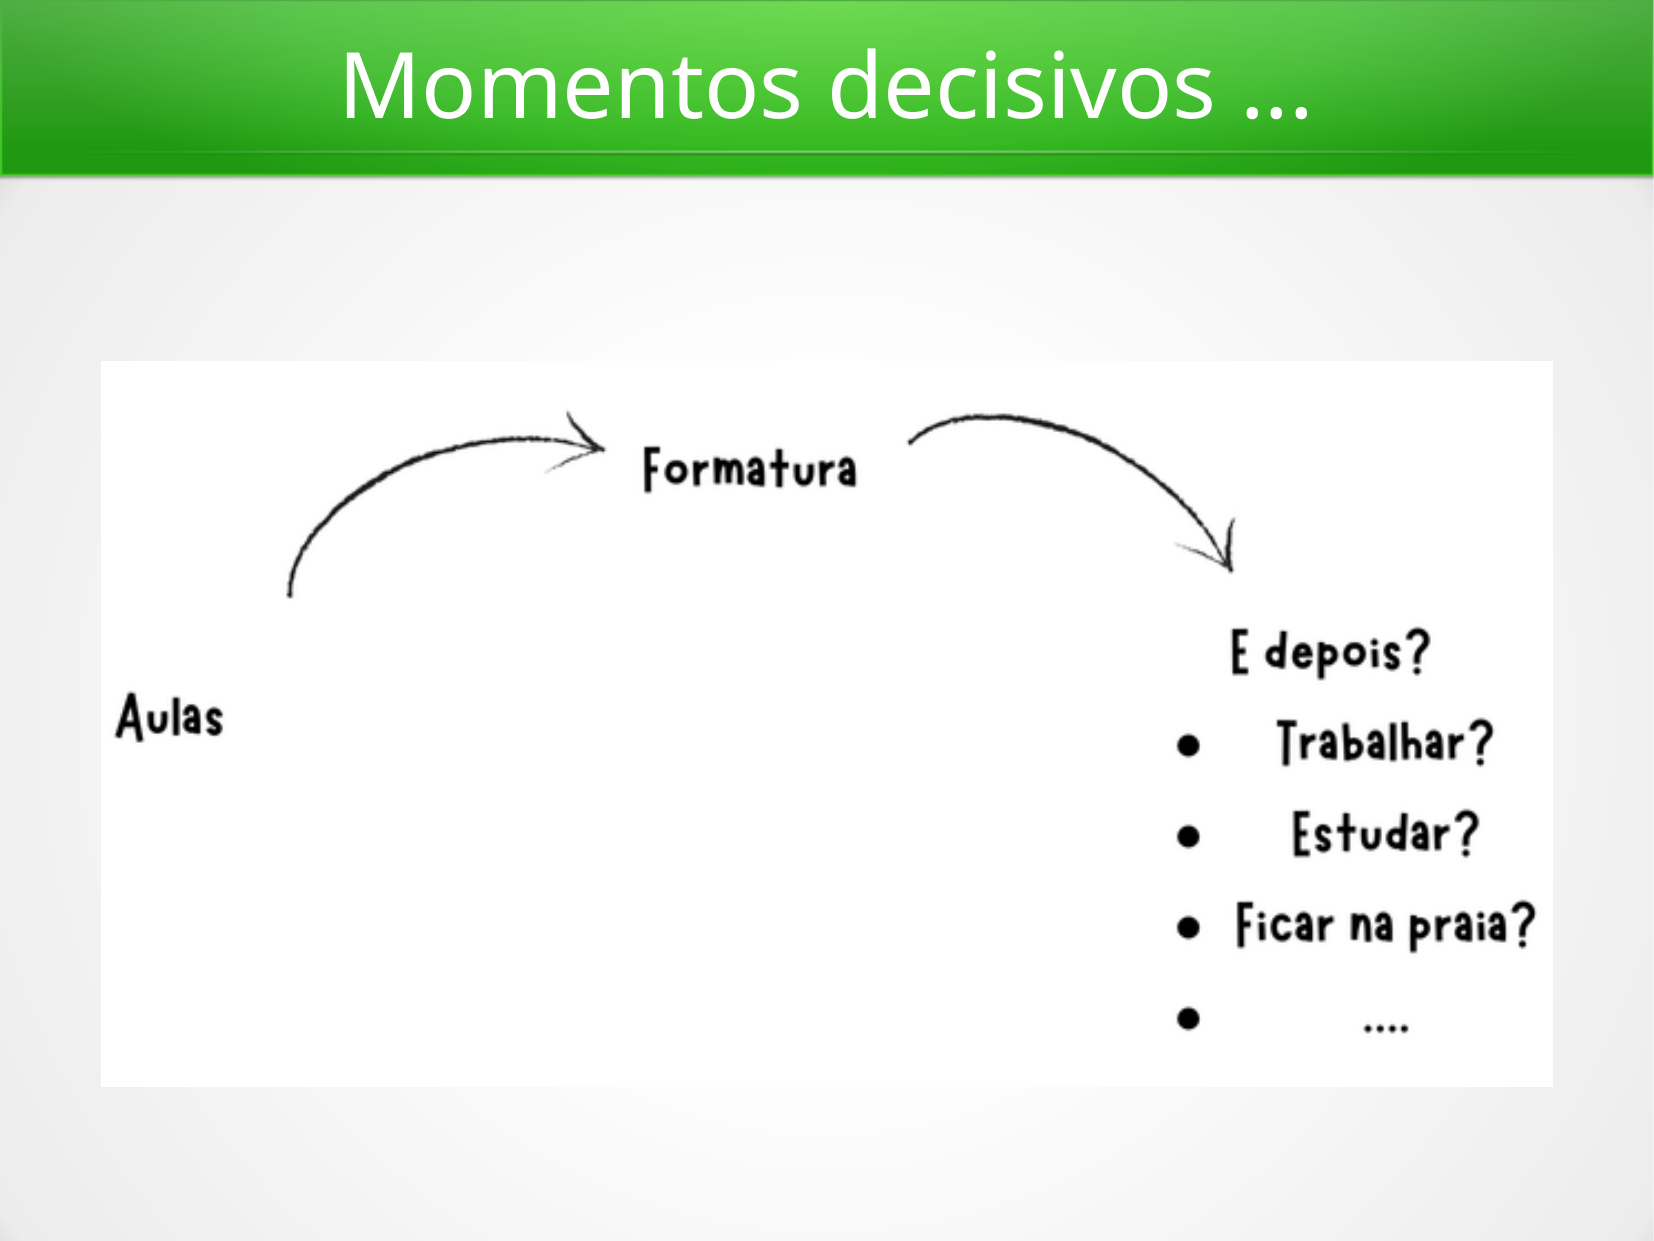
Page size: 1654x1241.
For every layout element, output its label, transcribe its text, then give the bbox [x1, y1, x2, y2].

picture [0, 0, 1654, 1241]
subtitle [82, 290, 1571, 1010]
title Momentos decisivos ... [82, 11, 1571, 154]
